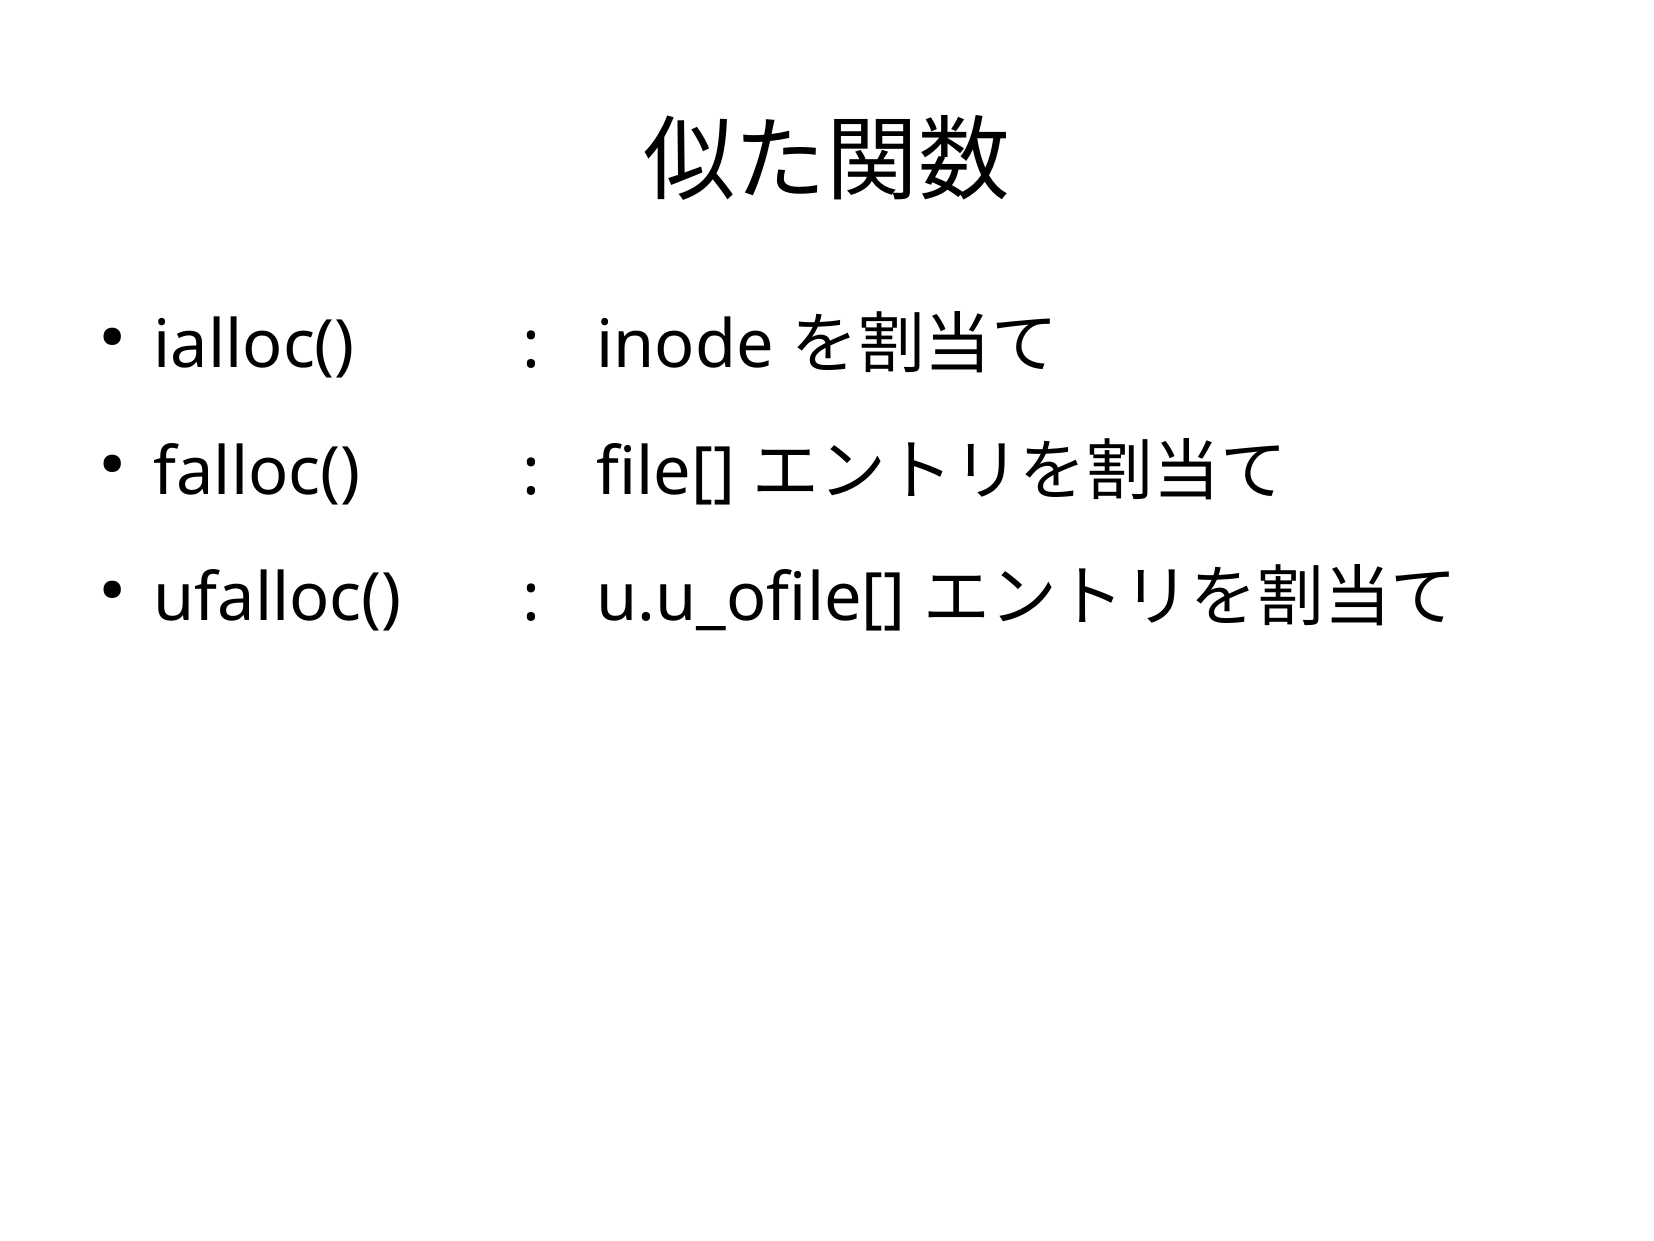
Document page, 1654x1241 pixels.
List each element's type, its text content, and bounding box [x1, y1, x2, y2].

title 似た関数 [82, 49, 1571, 257]
list ialloc() : inode を割当て falloc() : file[] エントリを割当て ufalloc() : u.u_ofile[] エントリを割当て [82, 290, 1538, 1010]
